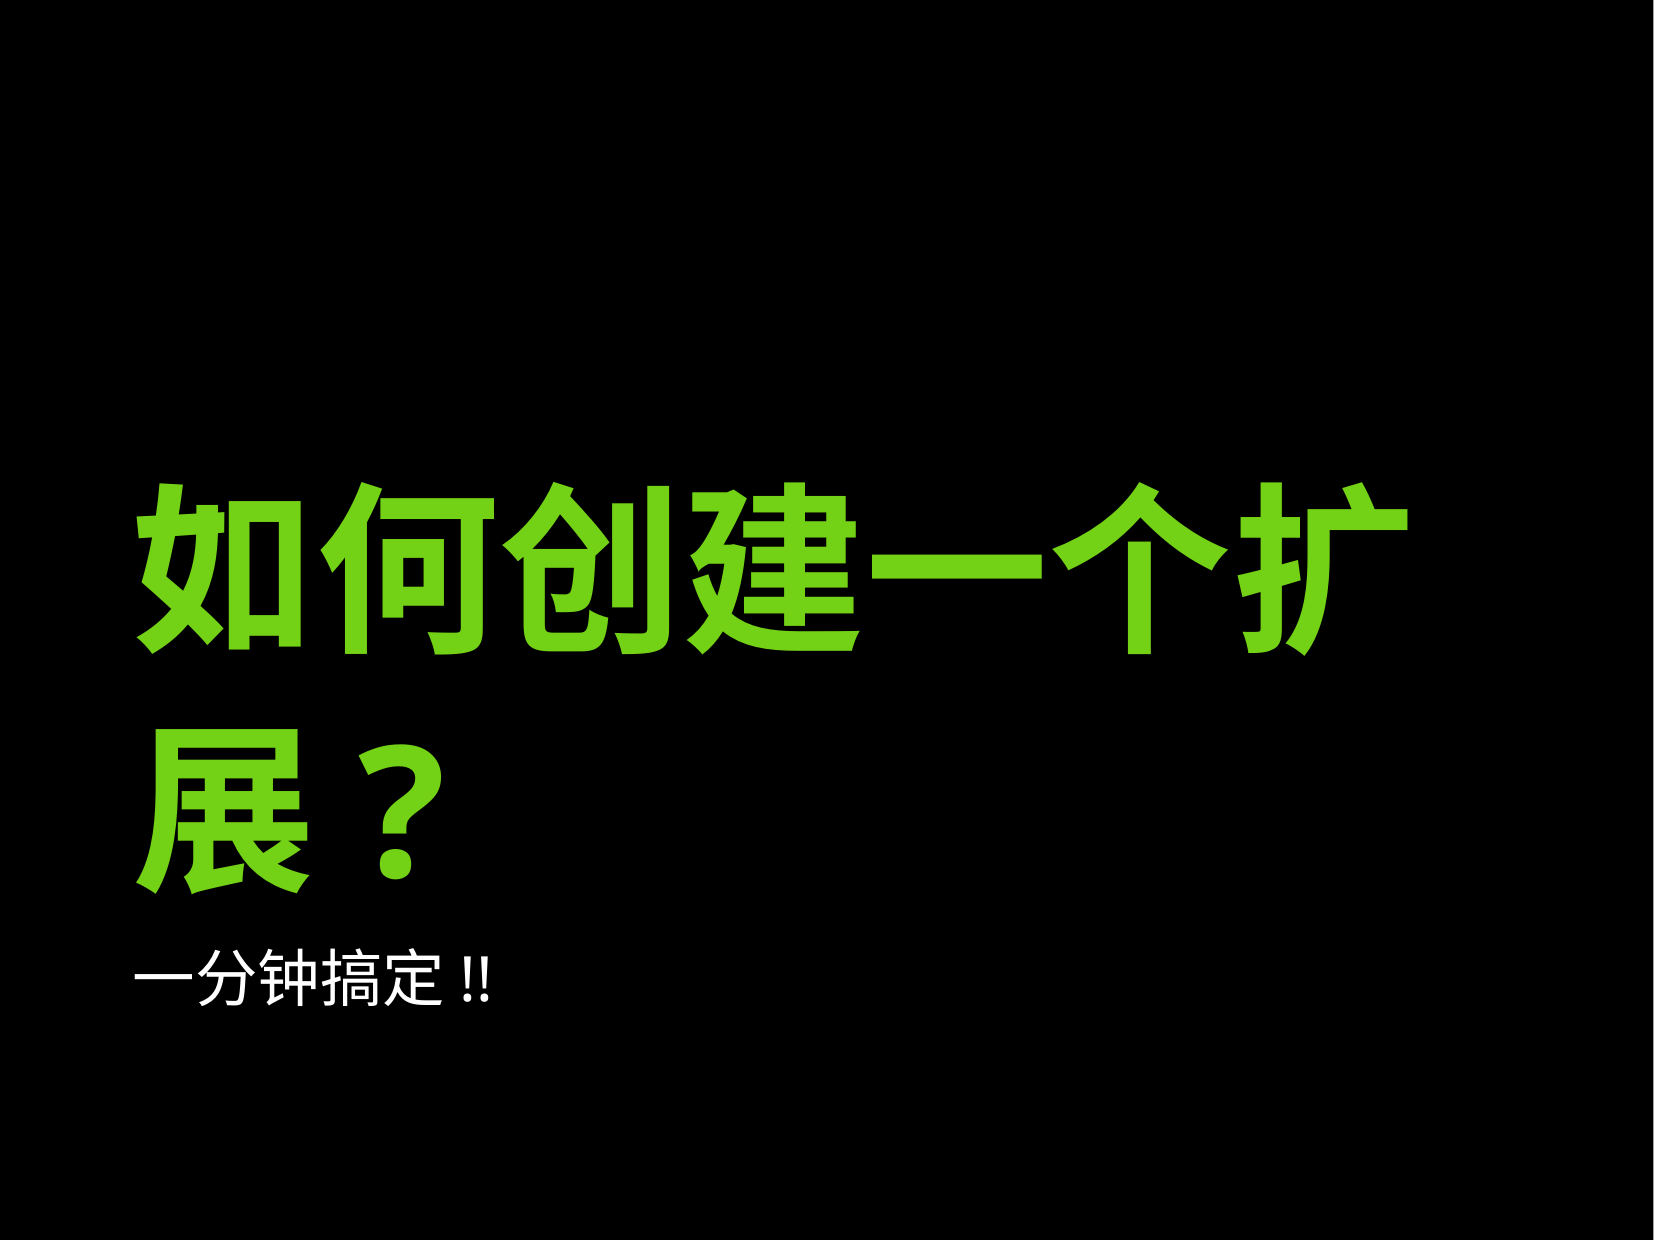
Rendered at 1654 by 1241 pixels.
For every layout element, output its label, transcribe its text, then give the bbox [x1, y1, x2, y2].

text_box 如何创建一个扩展? [118, 100, 1536, 927]
text_box 一分钟搞定!! [118, 927, 1536, 1134]
